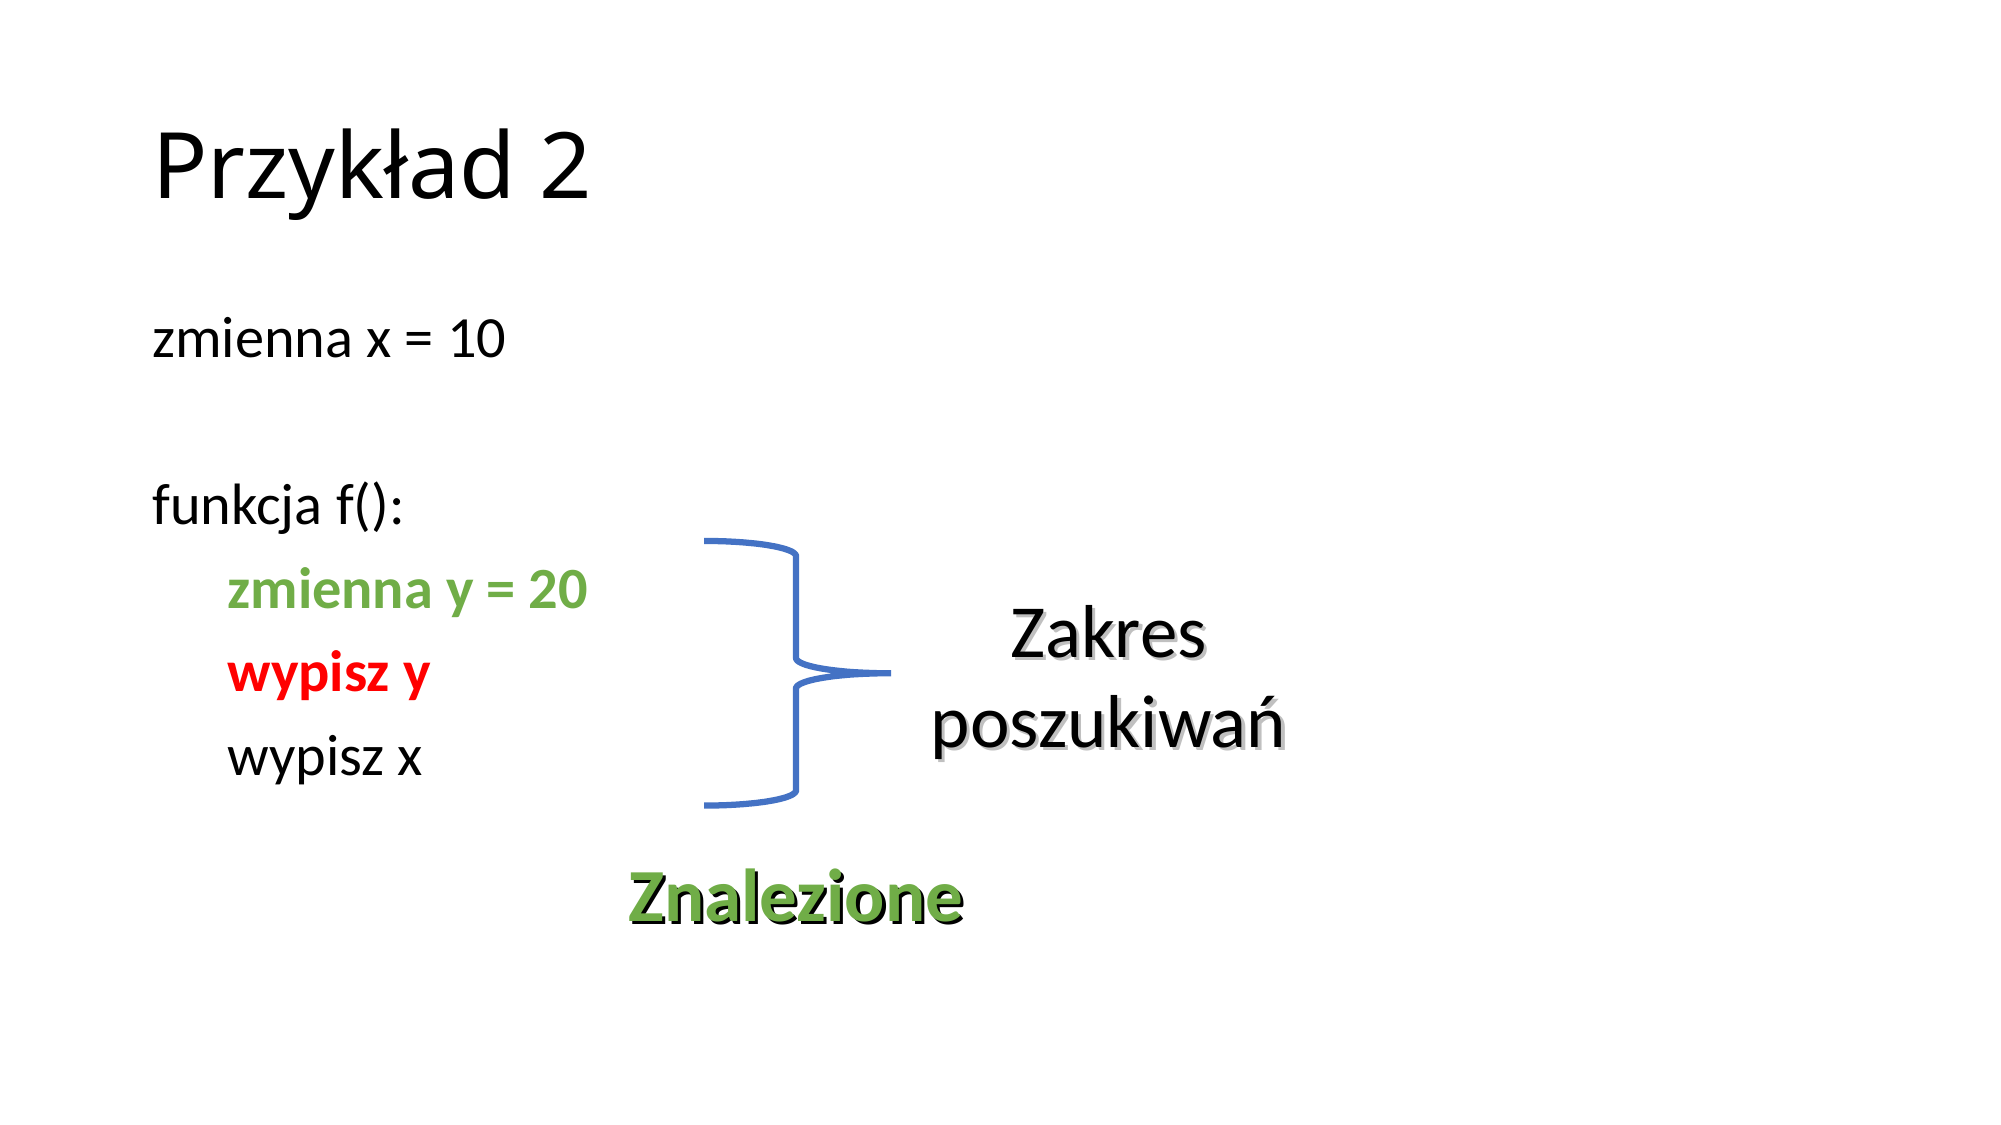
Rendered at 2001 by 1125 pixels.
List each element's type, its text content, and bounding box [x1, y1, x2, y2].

text_box Znalezione [531, 839, 1061, 944]
list zmienna x = 10 funkcja f(): zmienna y = 20 wypisz y wypisz x [137, 299, 1863, 1014]
title Przykład 2 [137, 59, 1863, 278]
text_box Zakres poszukiwań [888, 575, 1329, 770]
